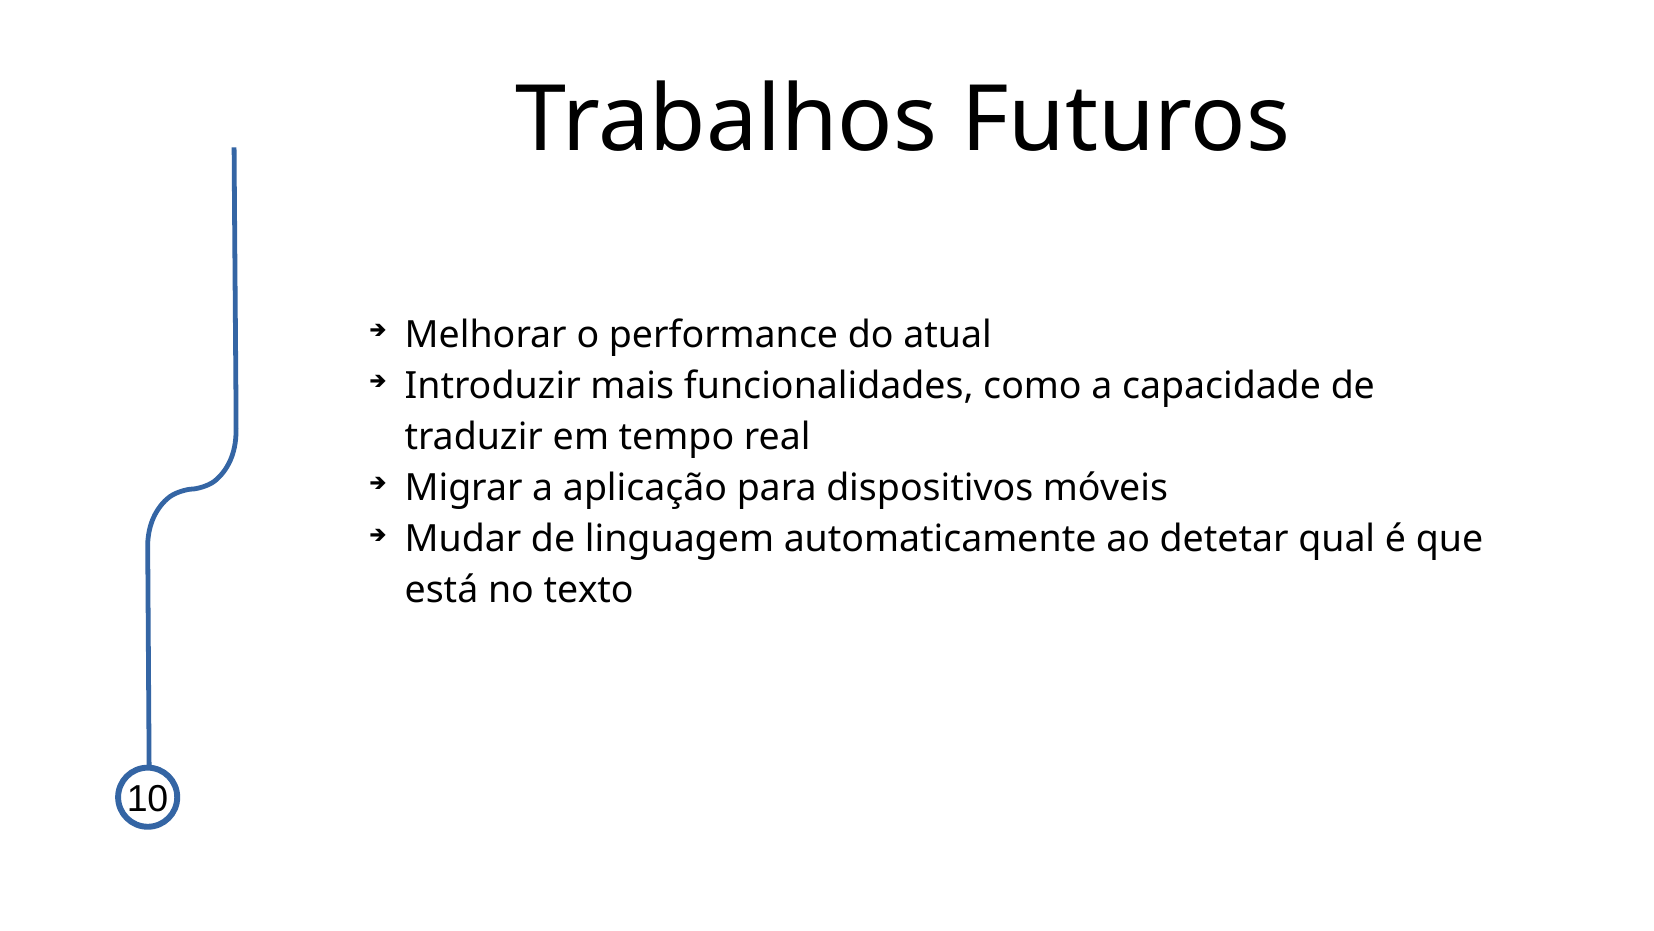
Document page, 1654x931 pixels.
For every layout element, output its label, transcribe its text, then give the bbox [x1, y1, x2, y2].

text_box Melhorar o performance do atual Introduzir mais funcionalidades, como a capacidade de traduzir em tempo real Migrar a aplicação para dispositivos móveis Mudar de linguagem automaticamente ao detetar qual é que está no texto [354, 300, 1536, 739]
title Trabalhos Futuros [236, 28, 1571, 201]
text_box 10 [118, 767, 178, 827]
